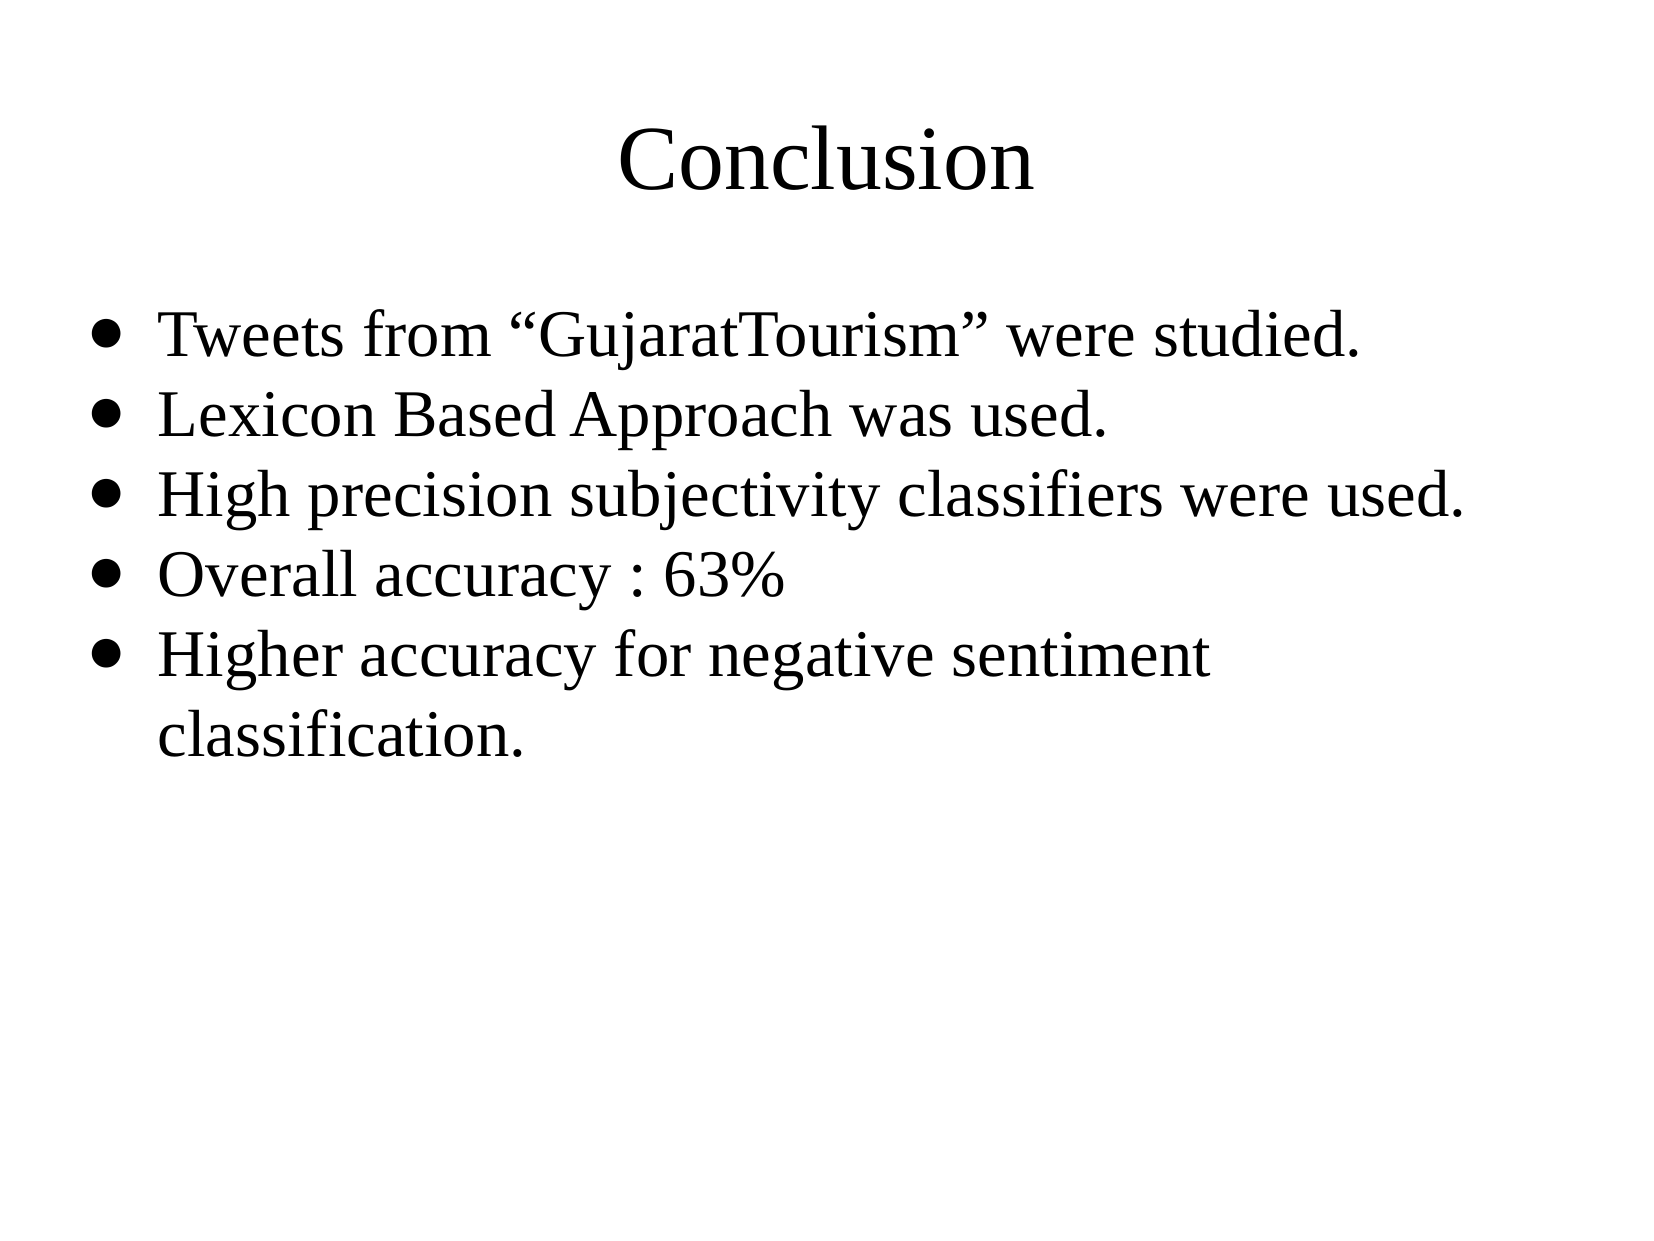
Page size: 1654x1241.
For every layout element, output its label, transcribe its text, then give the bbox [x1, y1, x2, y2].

text_box Conclusion [82, 49, 1571, 257]
text_box Tweets from “GujaratTourism” were studied. Lexicon Based Approach was used. High precision subjectivity classifiers were used. Overall accuracy : 63% Higher accuracy for negative sentiment classification. [82, 290, 1571, 1010]
